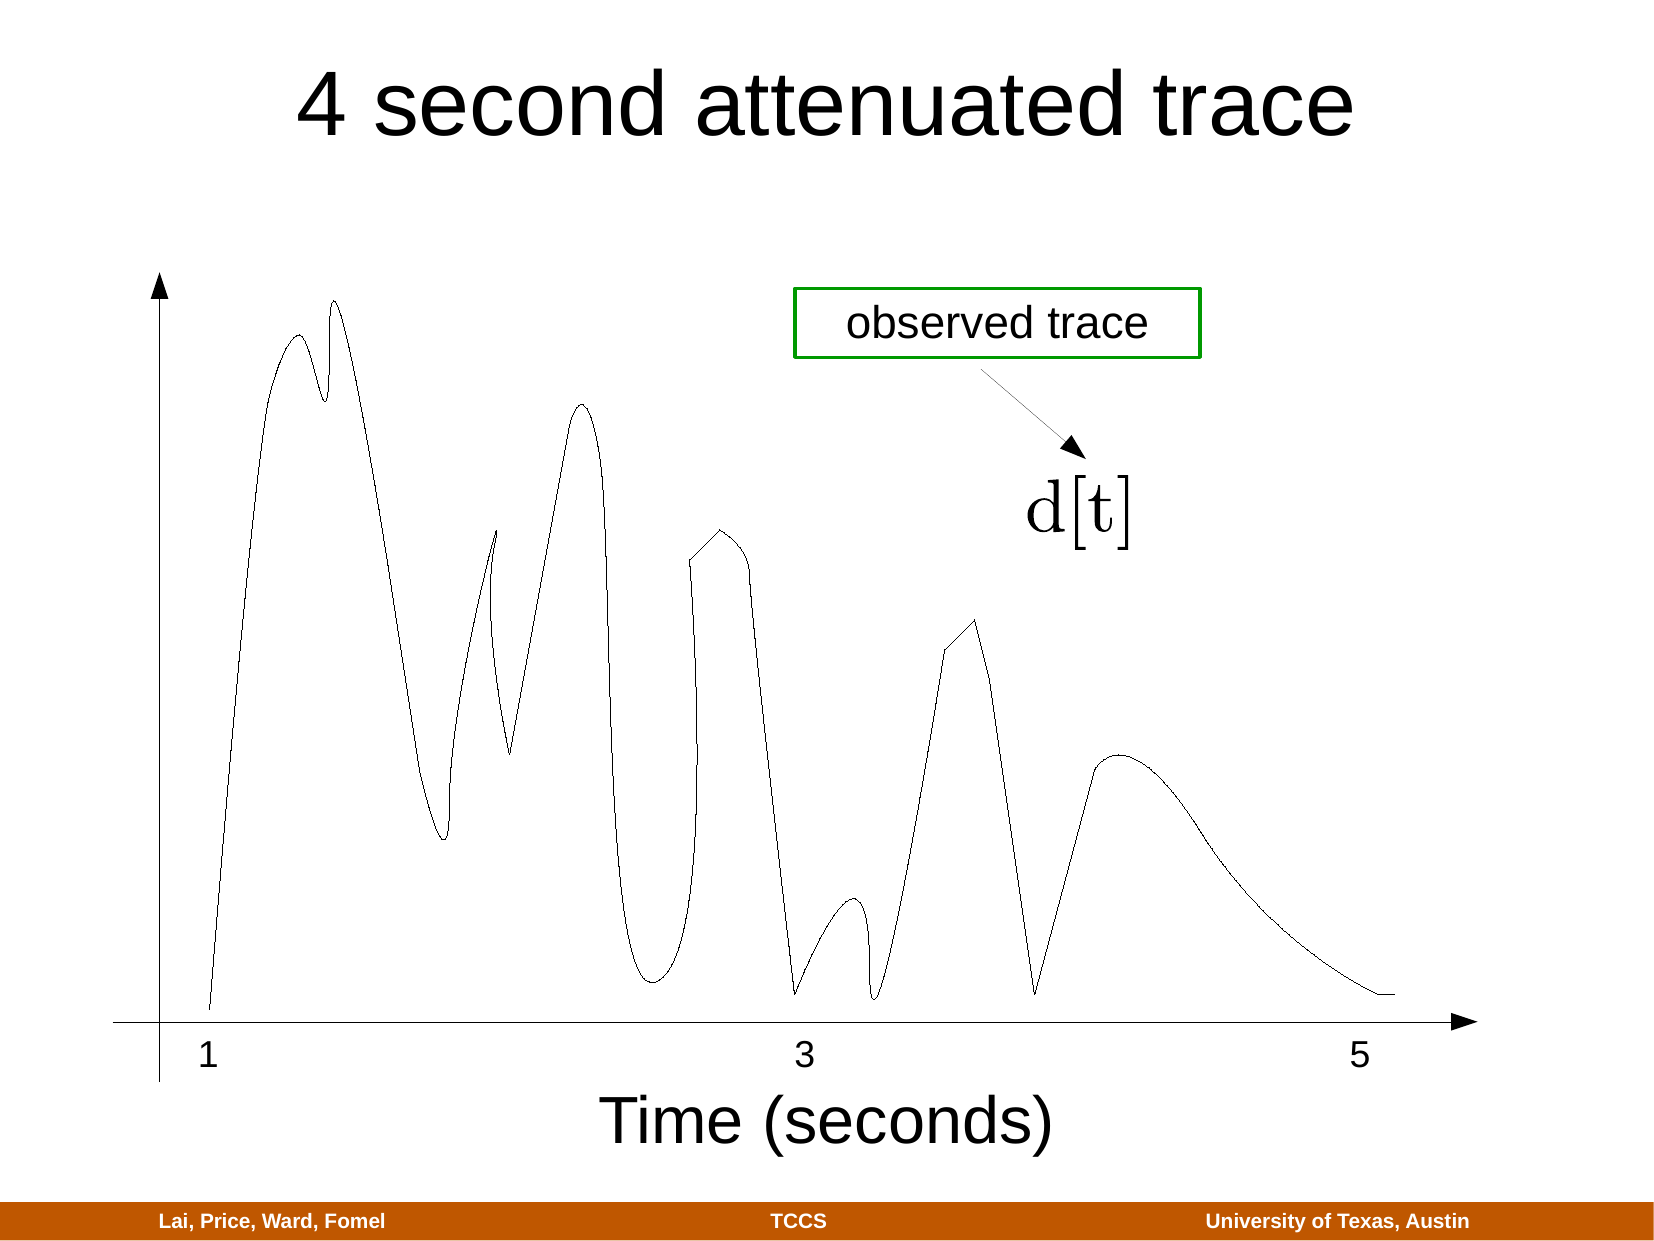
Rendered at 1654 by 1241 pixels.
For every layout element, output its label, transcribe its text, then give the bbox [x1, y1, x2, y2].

text_box 4 second attenuated trace [77, 45, 1578, 266]
text_box [1024, 475, 1137, 550]
text_box observed trace [795, 288, 1201, 358]
text_box 5 [1334, 1026, 1425, 1084]
text_box Time (seconds) [583, 1075, 1130, 1240]
text_box 1 [183, 1026, 274, 1084]
text_box 3 [779, 1026, 870, 1084]
